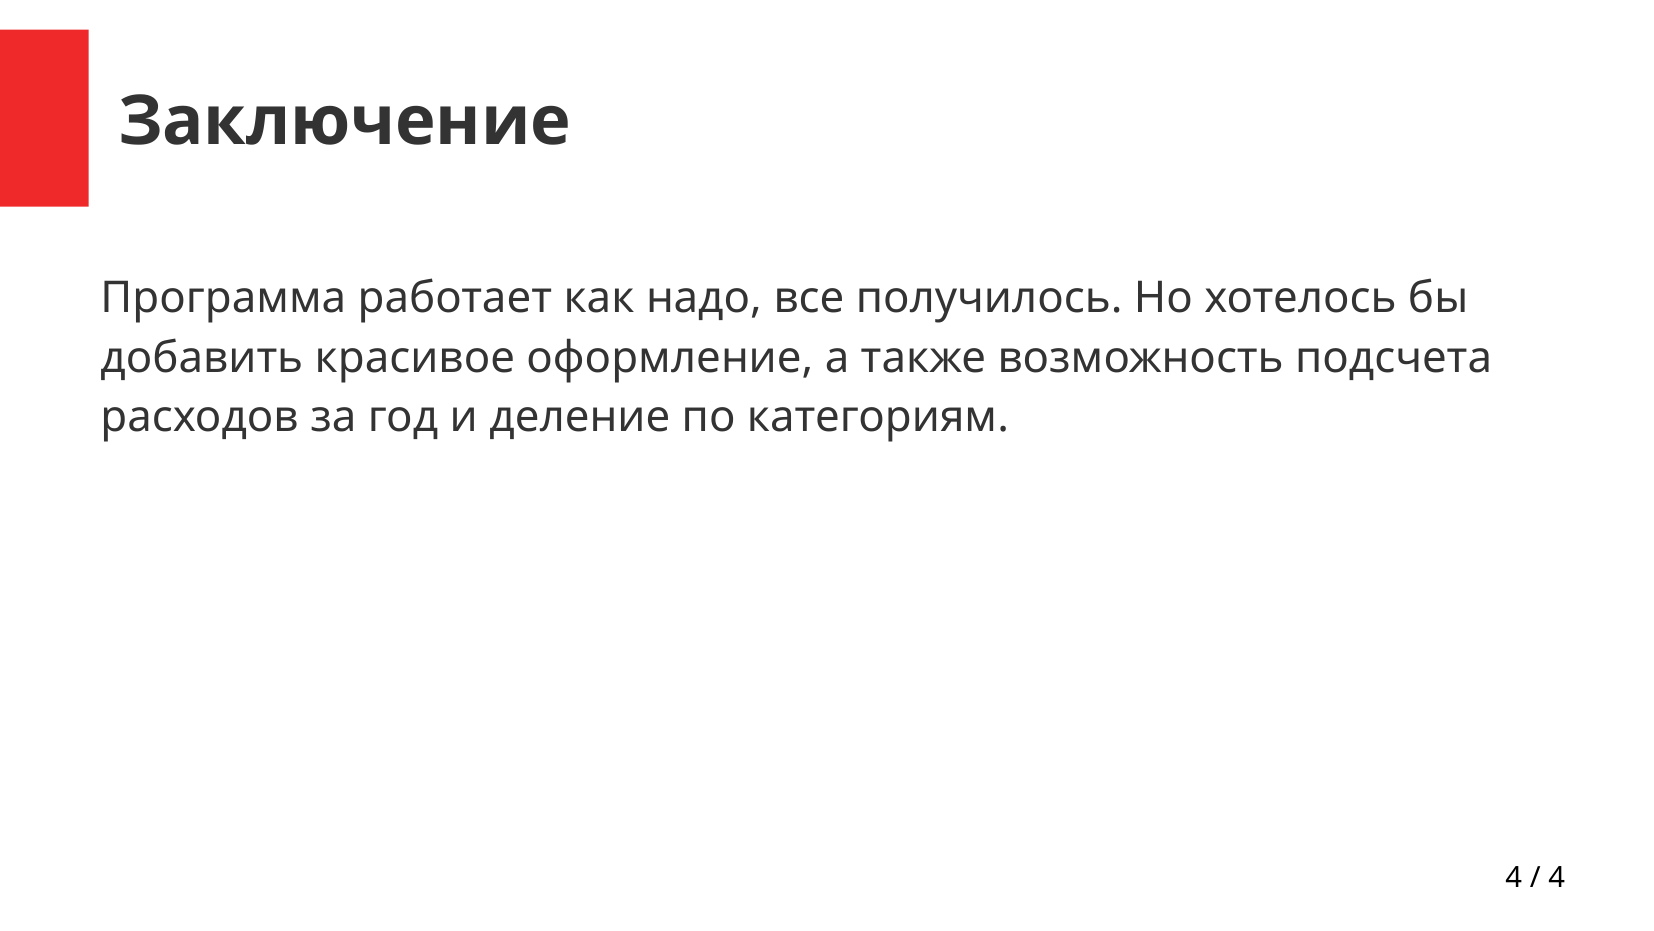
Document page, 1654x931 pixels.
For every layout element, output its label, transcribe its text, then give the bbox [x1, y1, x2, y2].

list Программа работает как надо, все получилось. Но хотелось бы добавить красивое оформление, а также возможность подсчета расходов за год и деление по категориям. [29, 265, 1506, 827]
title Заключение [118, 29, 1595, 207]
